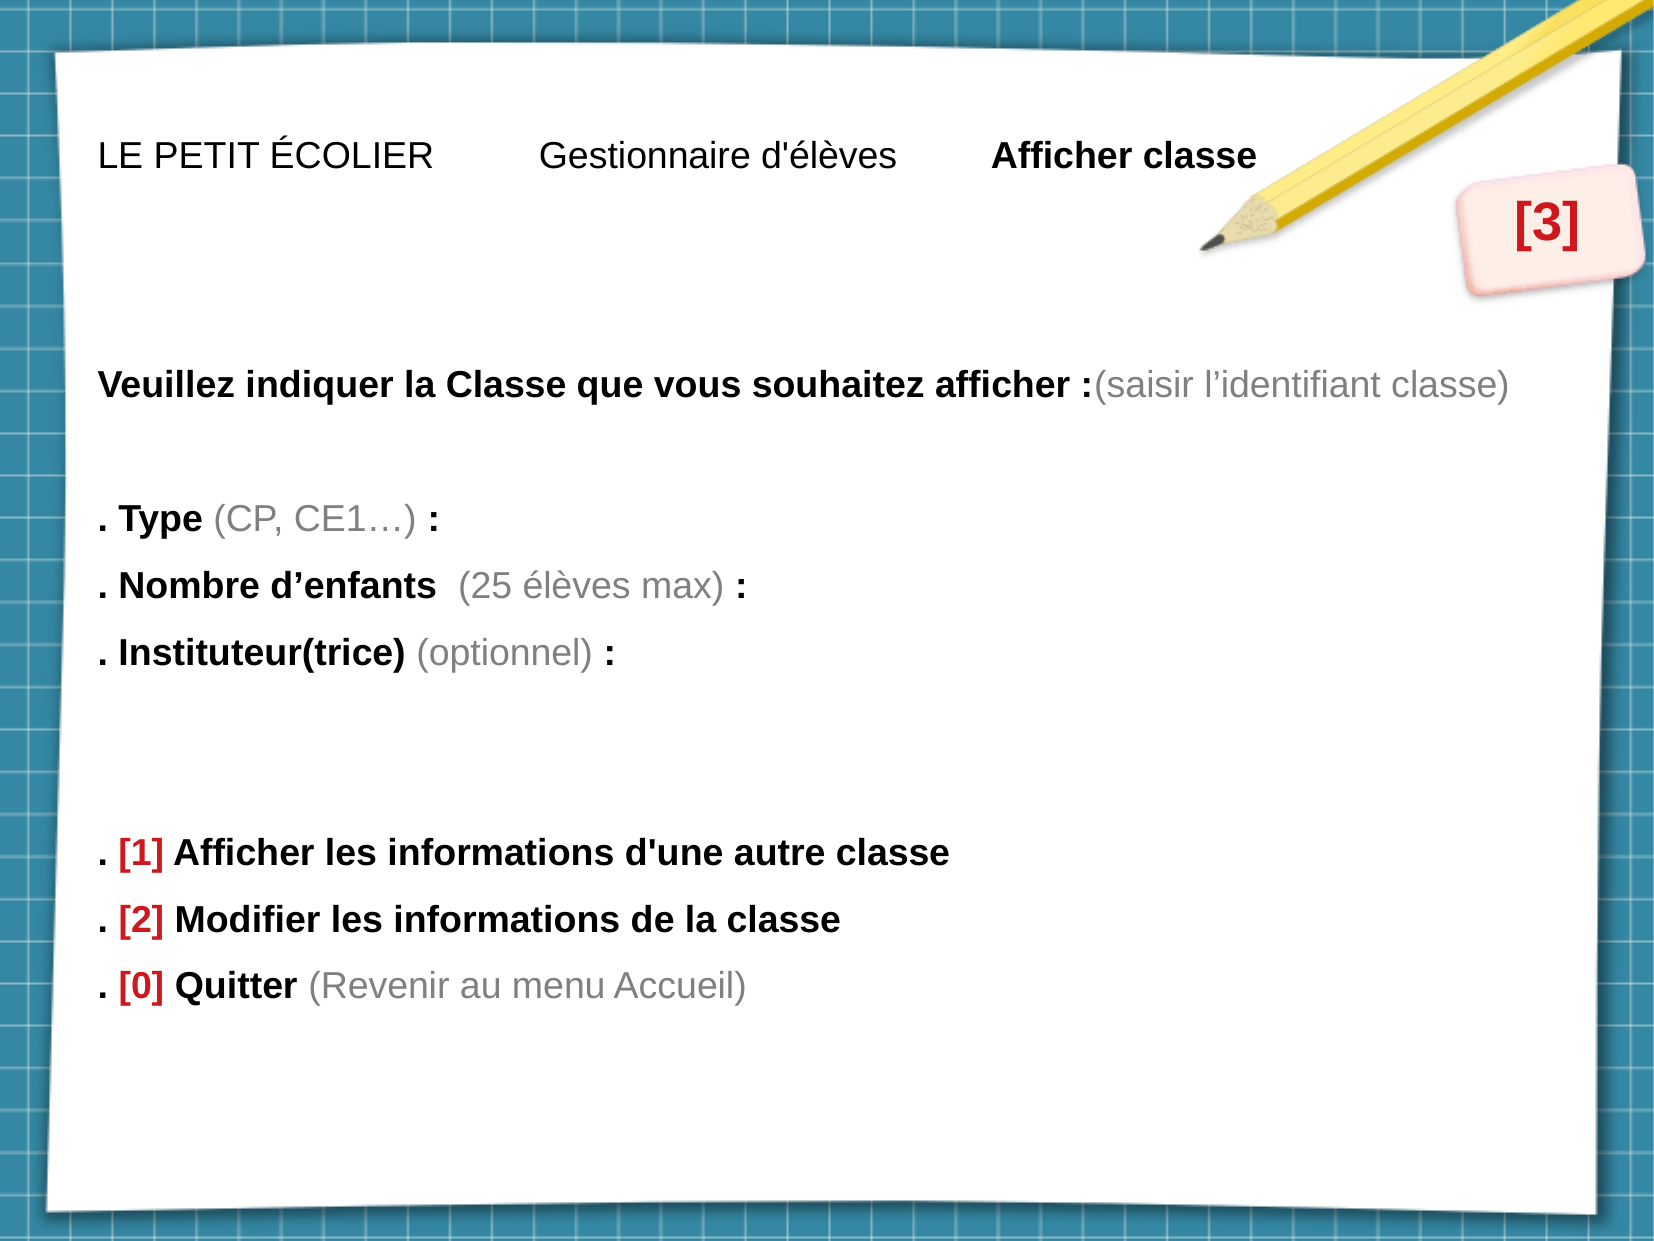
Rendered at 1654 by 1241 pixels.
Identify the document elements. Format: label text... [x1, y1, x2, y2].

text_box [3] [1500, 184, 1611, 260]
text_box LE PETIT ÉCOLIER Gestionnaire d'élèves Afficher classe [82, 127, 1477, 189]
picture [0, 0, 1654, 1241]
text_box Veuillez indiquer la Classe que vous souhaitez afficher :(saisir l’identifiant classe) . Type (CP, CE1…) : . Nombre d’enfants (25 élèves max) : . Instituteur(trice) (optionnel) : . [1] Afficher les informations d'une autre classe . [2] Modifier les informations de la classe . [0] Quitter (Revenir au menu Accueil) [82, 356, 1583, 1124]
